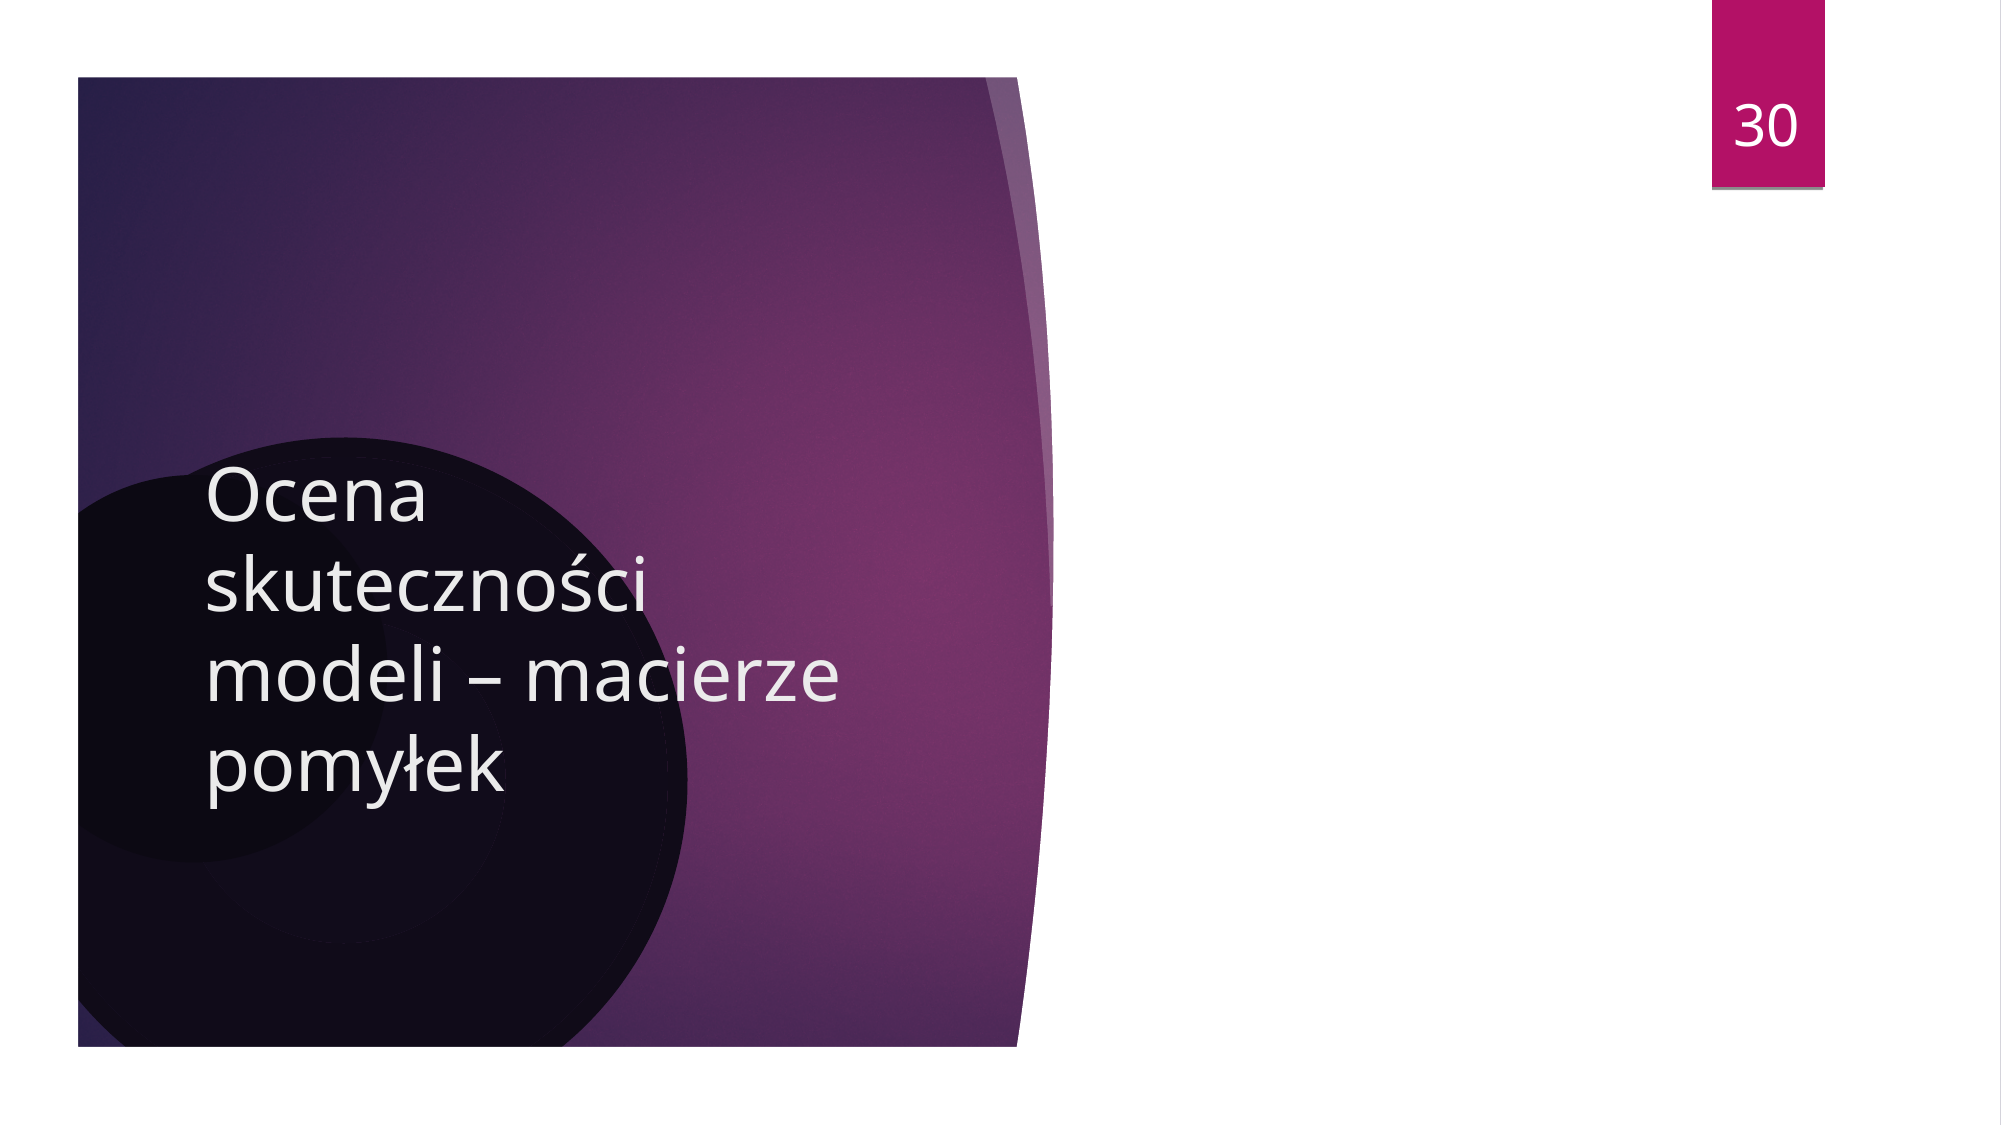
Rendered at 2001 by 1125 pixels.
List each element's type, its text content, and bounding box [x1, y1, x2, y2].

text_box [1698, 48, 1836, 175]
title Ocena skuteczności modeli – macierze pomyłek [226, 375, 941, 750]
